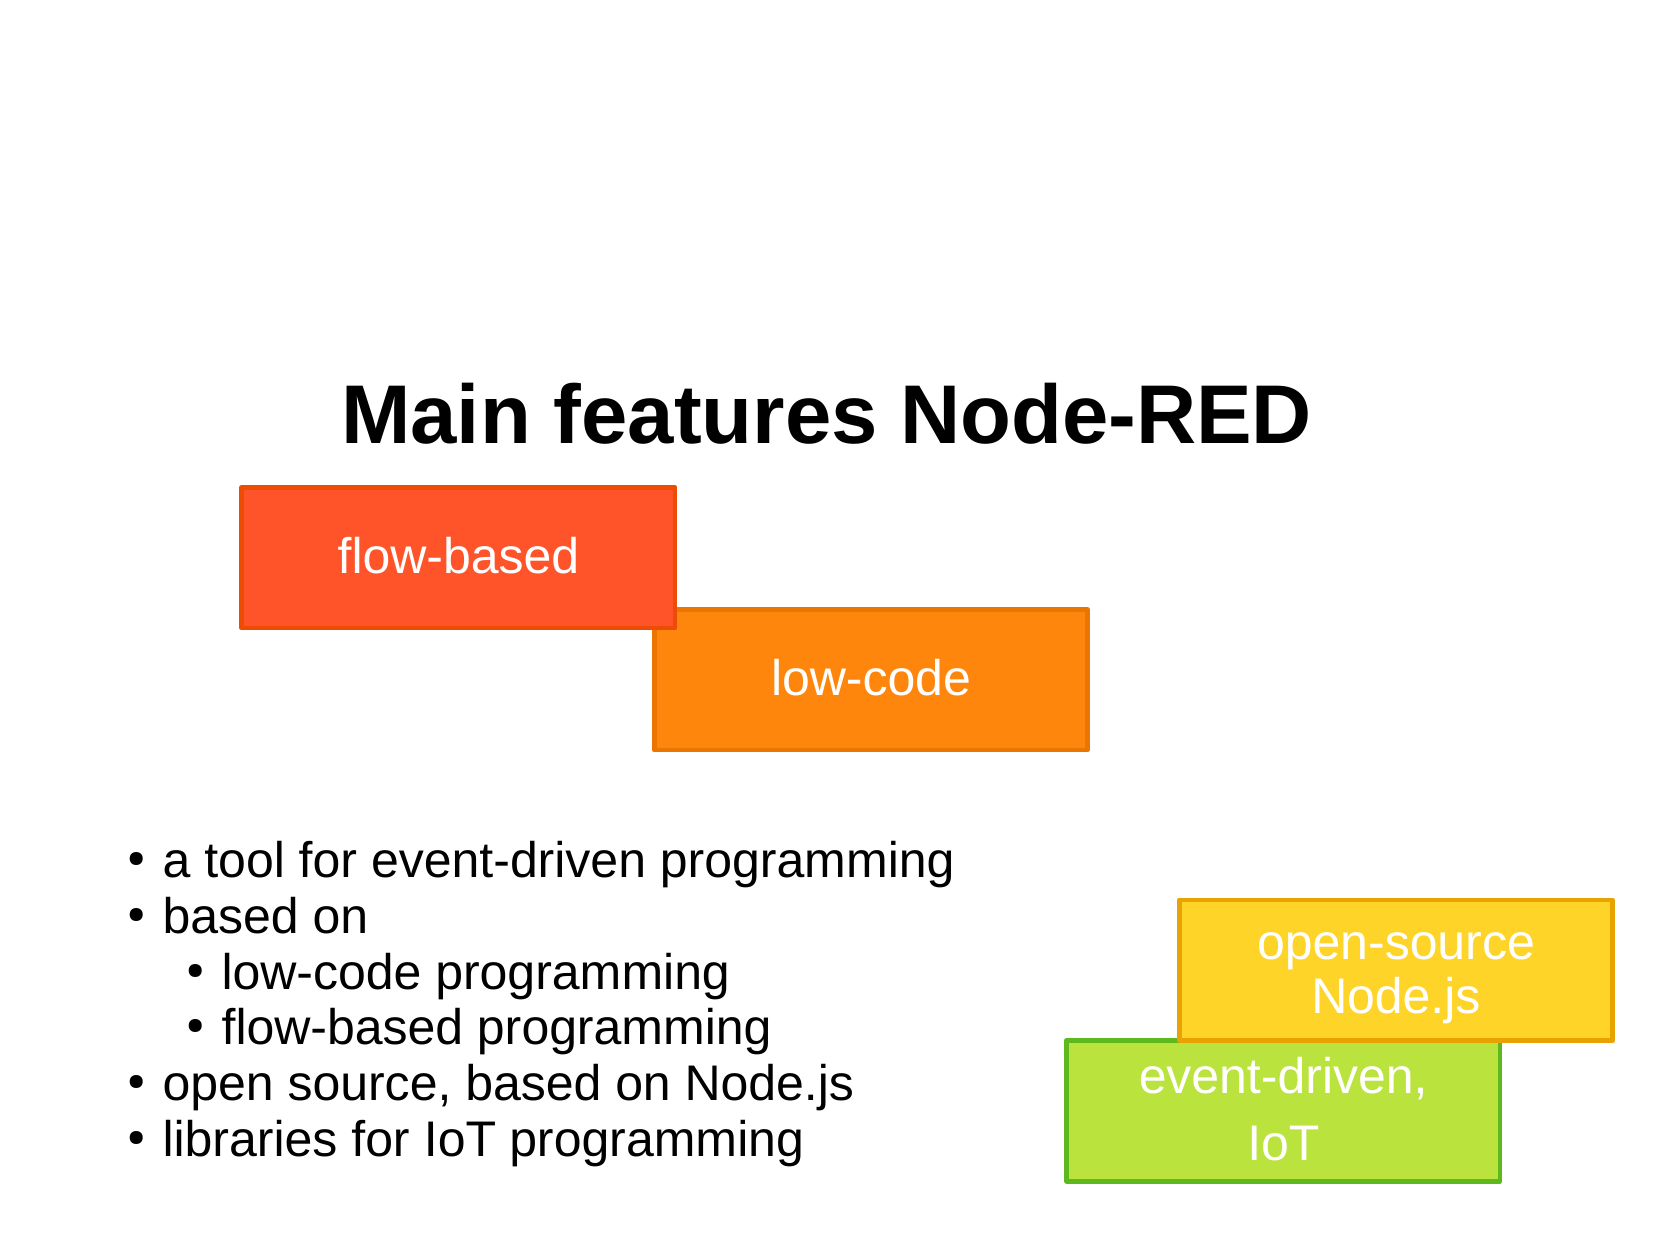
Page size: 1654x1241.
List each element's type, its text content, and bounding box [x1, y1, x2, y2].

text_box flow-based [241, 487, 675, 629]
text_box open-source Node.js [1179, 899, 1613, 1041]
text_box low-code [654, 609, 1088, 750]
text_box event-driven, IoT [1066, 1040, 1500, 1182]
text_box Main features Node-RED [65, 28, 1589, 916]
text_box a tool for event-driven programming based on low-code programming flow-based programming open source, based on Node.js libraries for IoT programming [112, 825, 1517, 1201]
